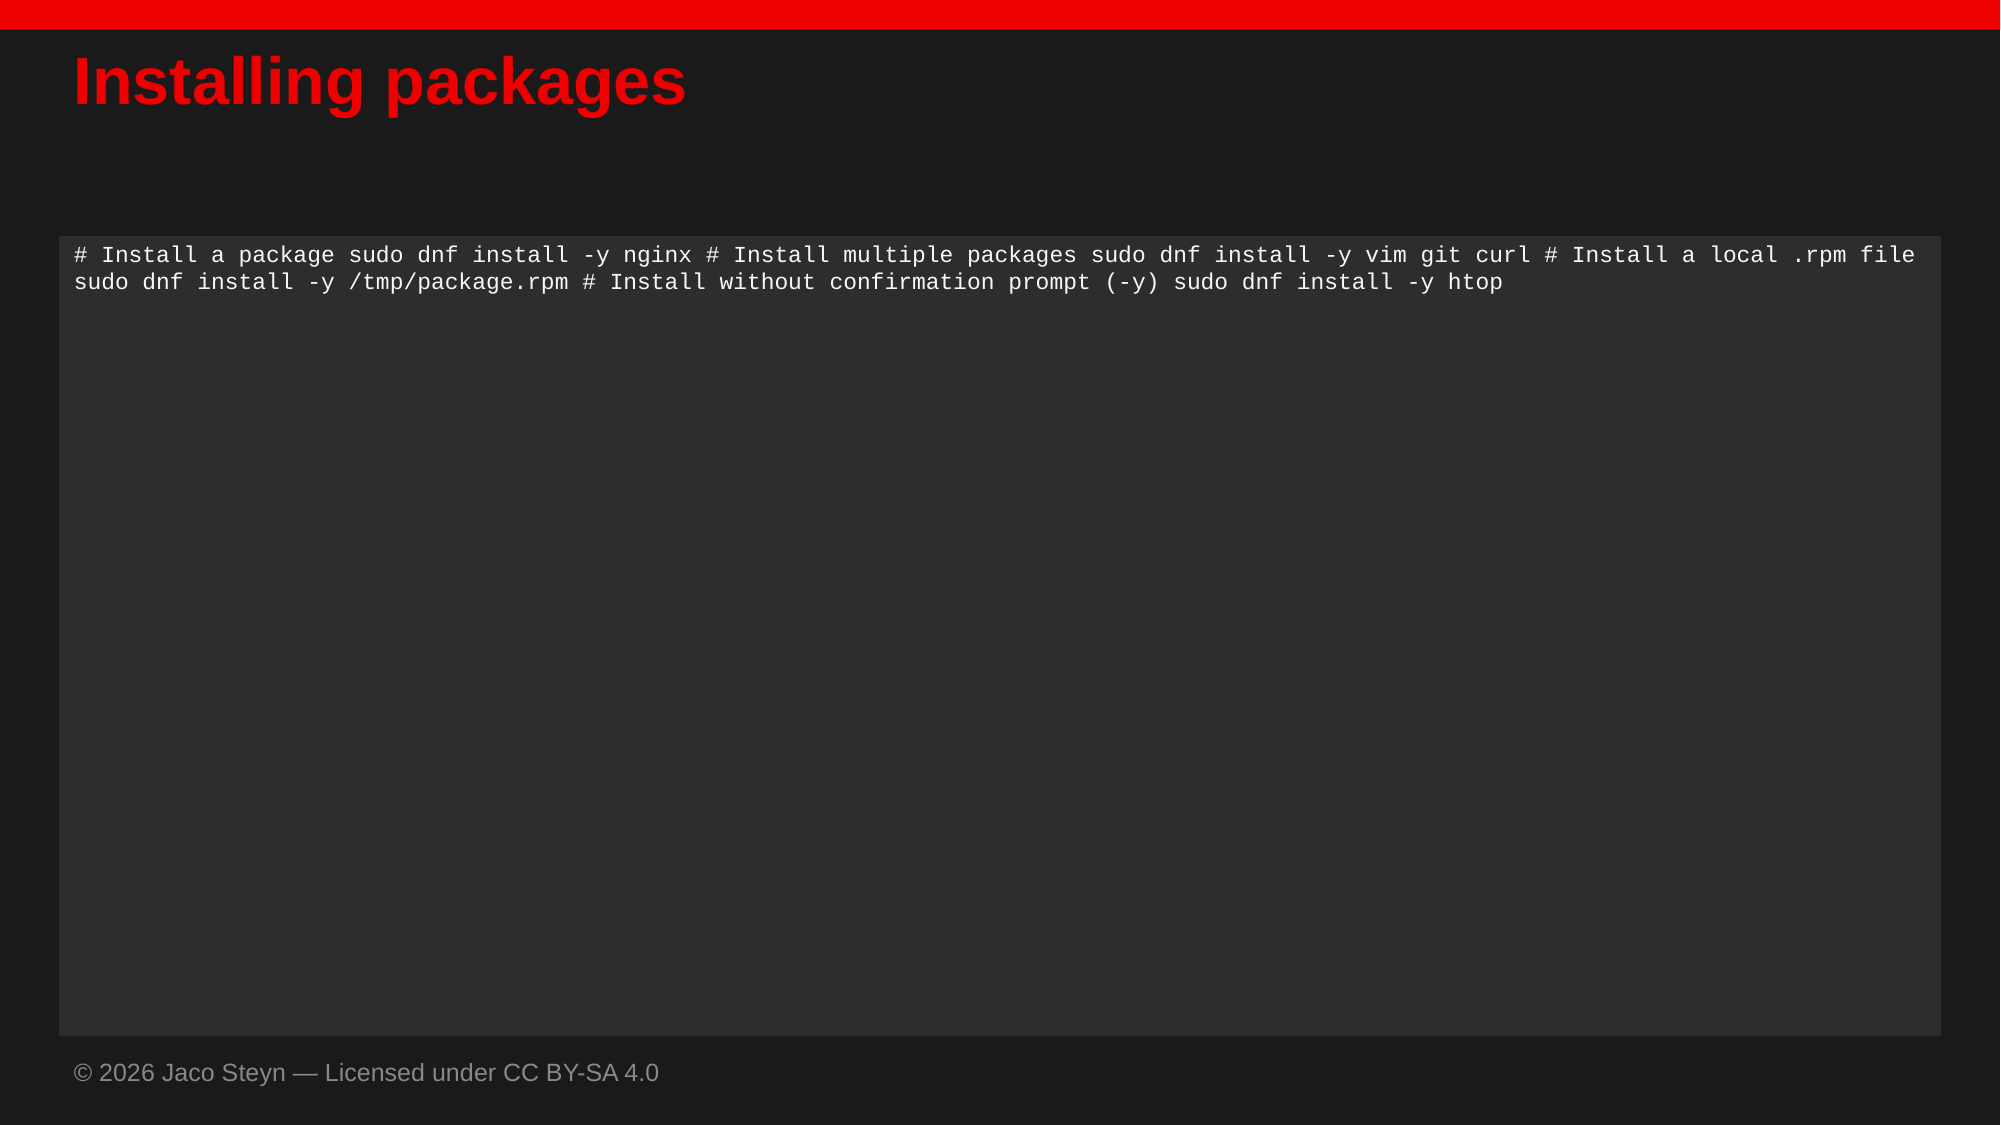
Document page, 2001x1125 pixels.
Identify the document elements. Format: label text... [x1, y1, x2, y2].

text_box Installing packages [59, 36, 1942, 208]
text_box © 2026 Jaco Steyn — Licensed under CC BY-SA 4.0 [59, 1051, 1942, 1093]
text_box [0, 0, 2001, 30]
text_box # Install a package sudo dnf install -y nginx # Install multiple packages sudo dnf install -y vim git curl # Install a local .rpm file sudo dnf install -y /tmp/package.rpm # Install without confirmation prompt (-y) sudo dnf install -y htop [59, 236, 1942, 1037]
